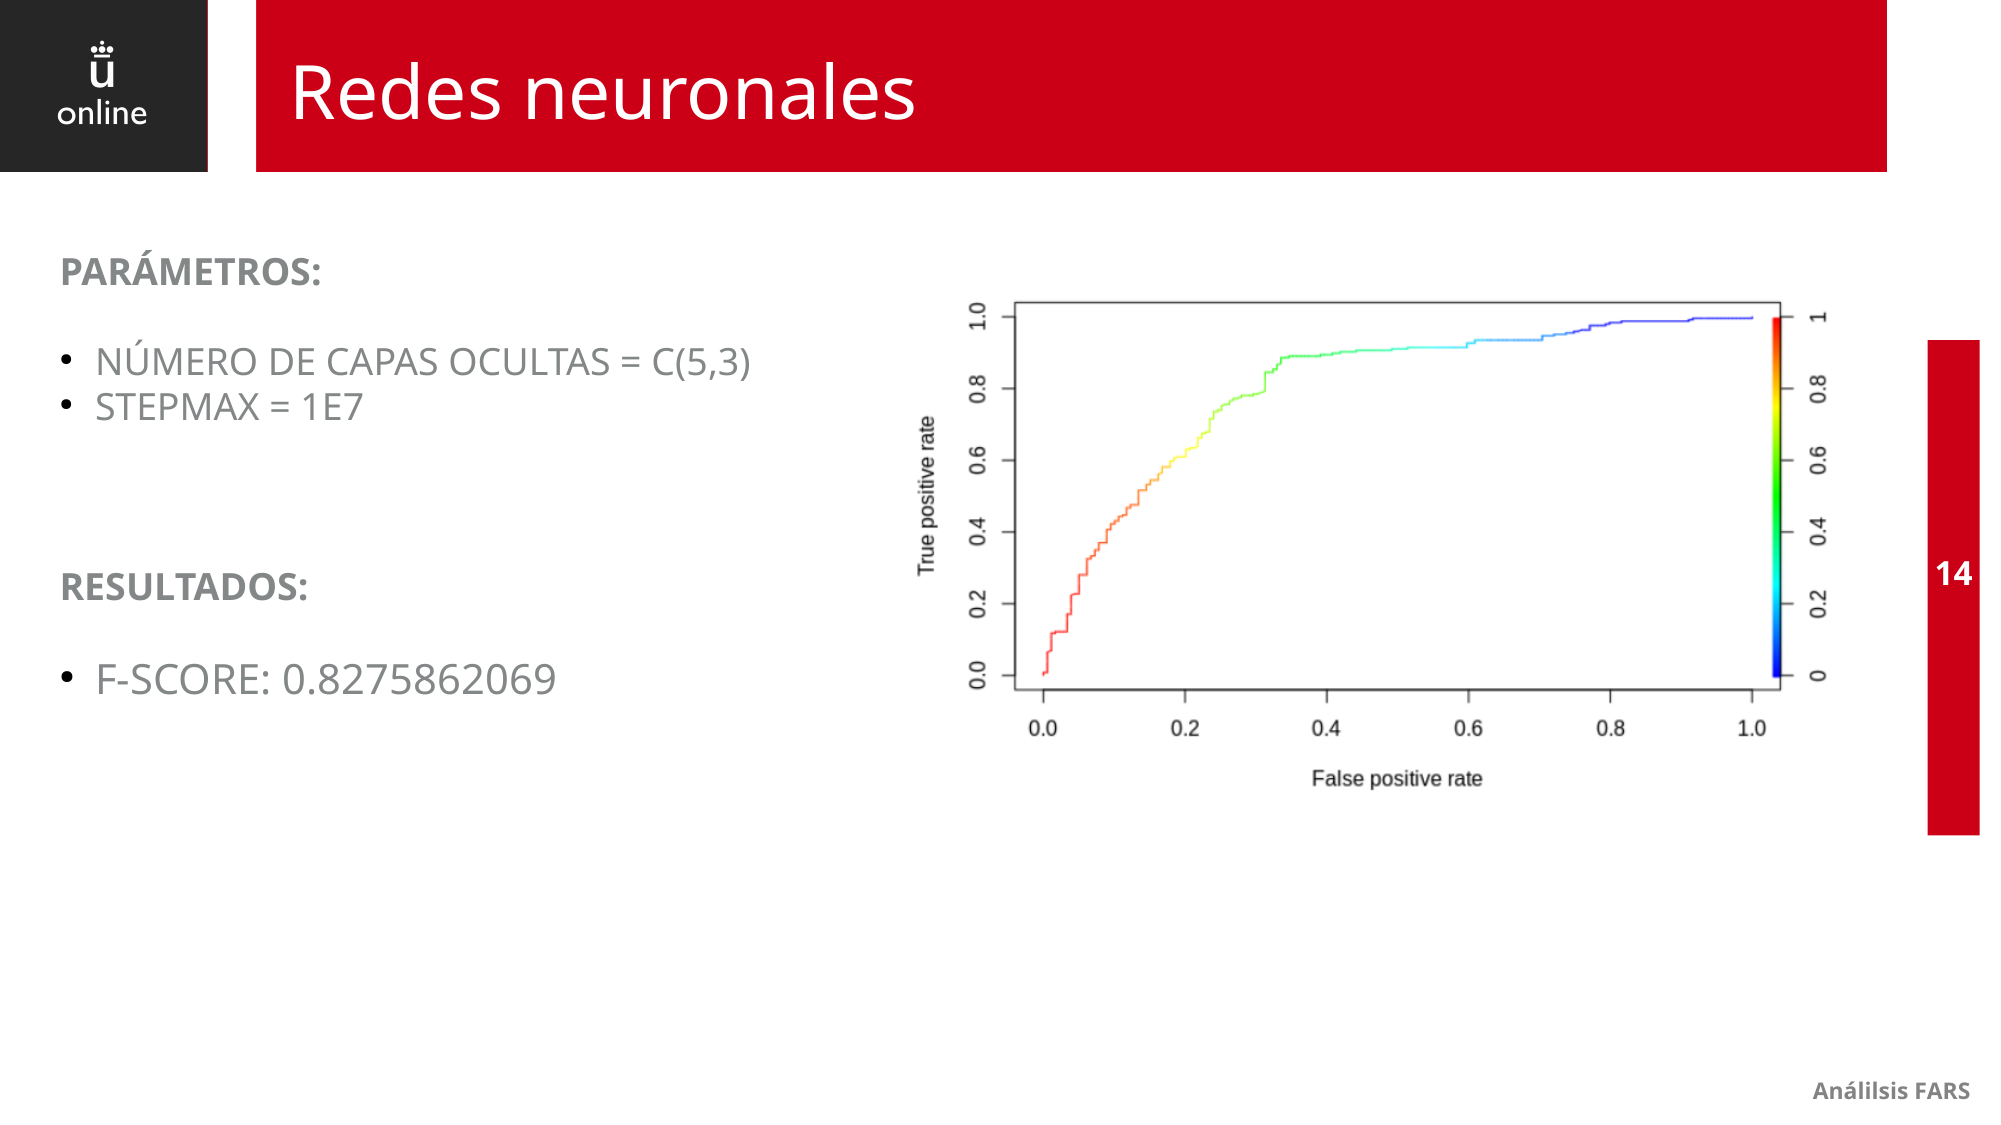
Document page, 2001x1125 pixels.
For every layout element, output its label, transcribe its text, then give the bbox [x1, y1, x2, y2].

title Redes neuronales [274, 9, 1829, 142]
slide_number <número> [1898, 544, 2000, 605]
picture [40, 26, 164, 150]
picture [909, 271, 1878, 807]
footer Análilsis FARS [671, 1060, 1986, 1121]
text_box ParÁmetrOS: Número de capas ocultas = c(5,3) Stepmax = 1e7 RESULTADOS: F-SCORE: 0.8275862069 [59, 248, 945, 1016]
